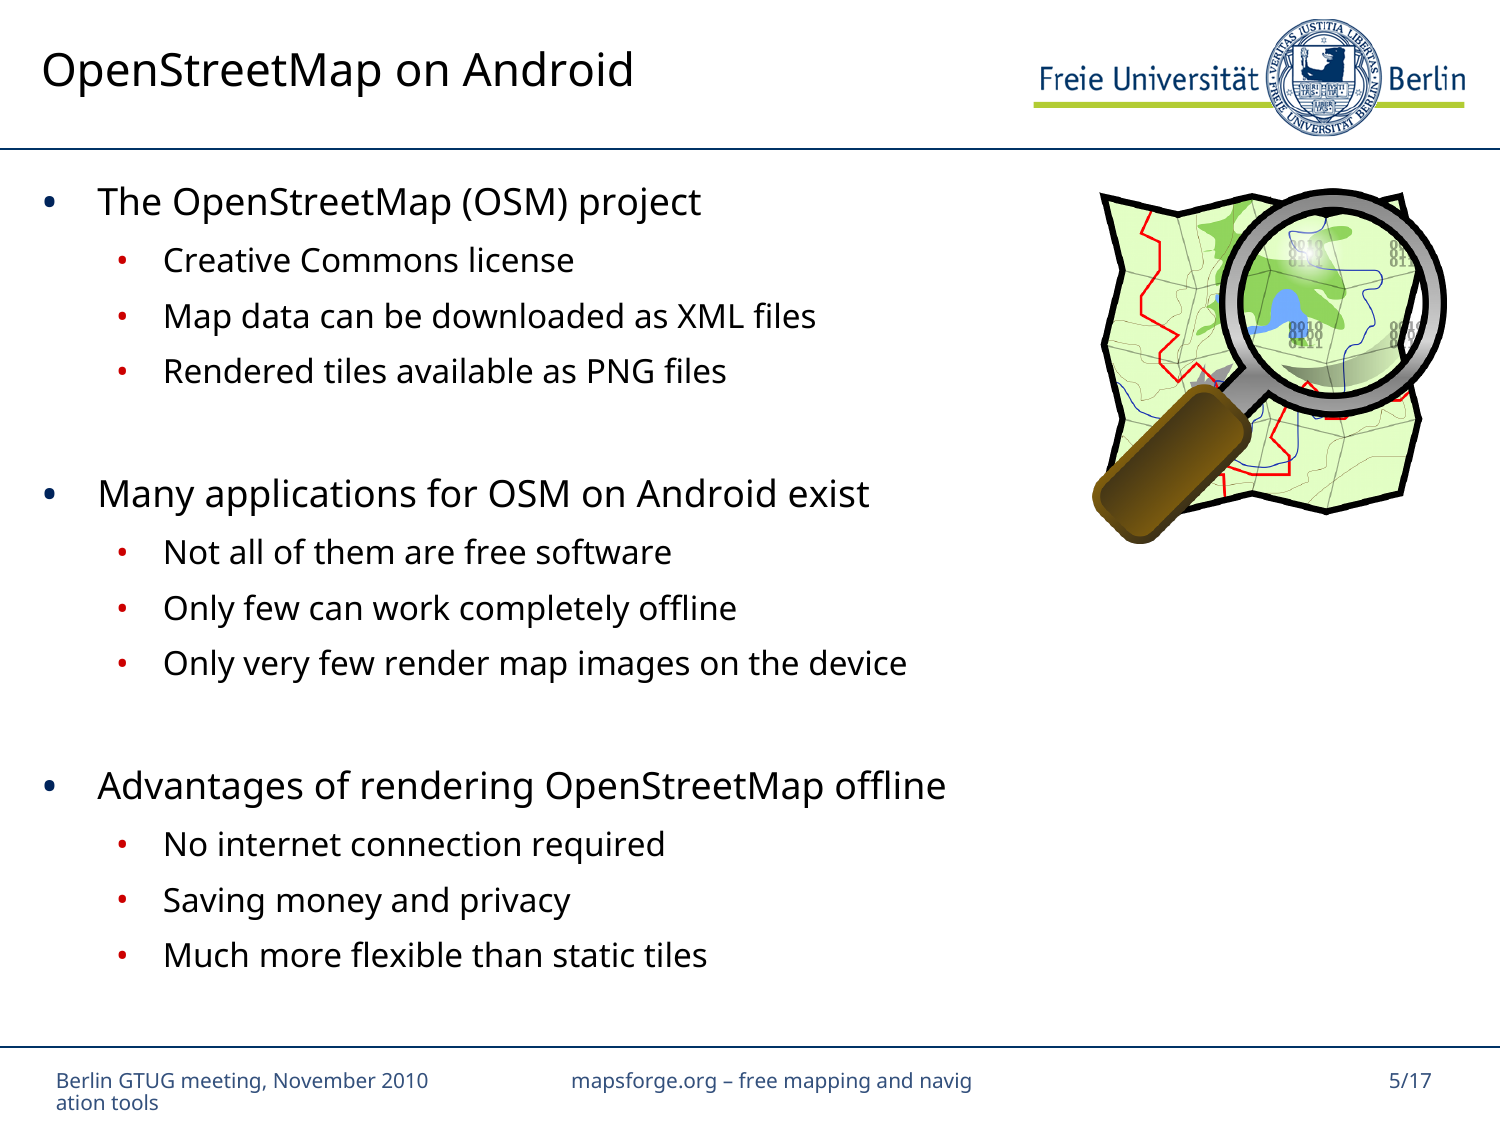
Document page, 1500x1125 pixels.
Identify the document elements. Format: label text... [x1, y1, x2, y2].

title OpenStreetMap on Android [41, 0, 1016, 138]
list The OpenStreetMap (OSM) project Creative Commons license Map data can be downloaded as XML files Rendered tiles available as PNG files Many applications for OSM on Android exist Not all of them are free software Only few can work completely offline Only very few render map images on the device Advantages of rendering OpenStreetMap offline No internet connection required Saving money and privacy Much more flexible than static tiles [41, 175, 1447, 919]
picture [1092, 188, 1447, 544]
picture [1033, 19, 1470, 137]
